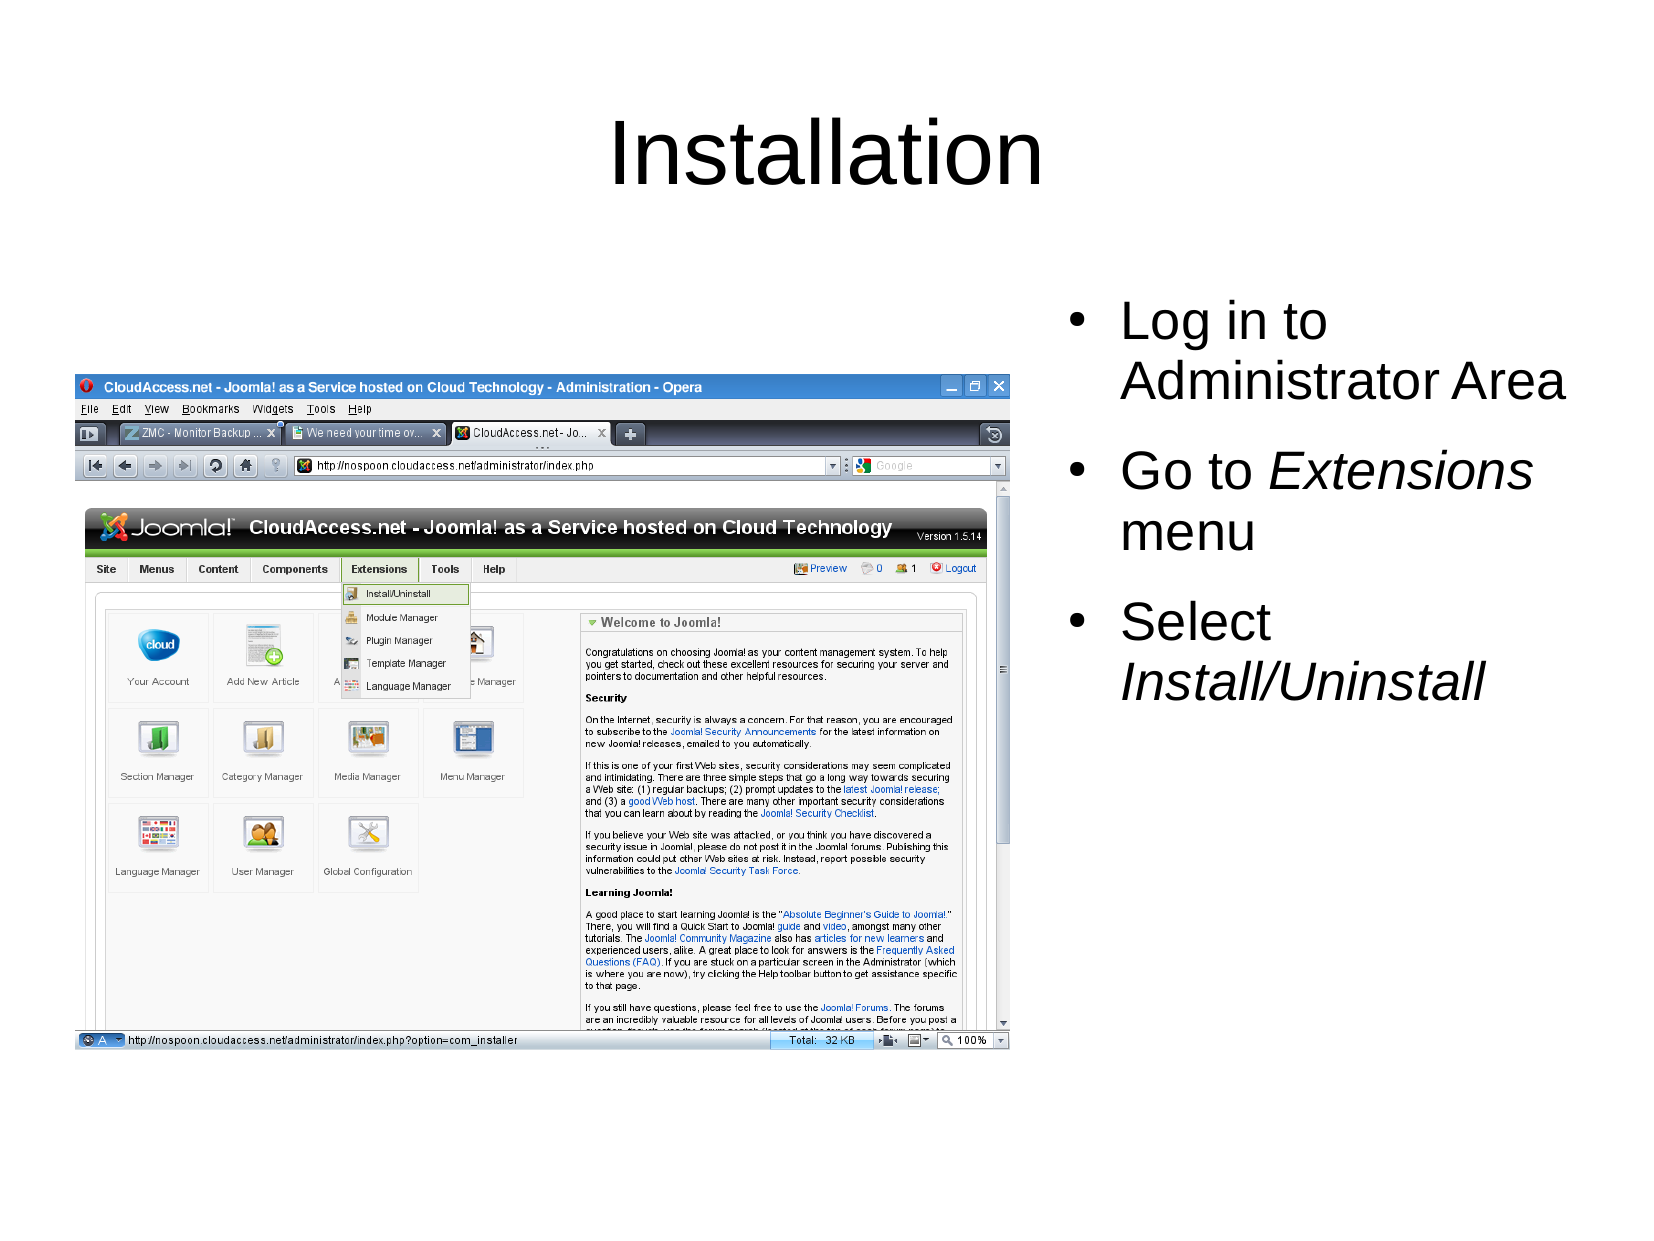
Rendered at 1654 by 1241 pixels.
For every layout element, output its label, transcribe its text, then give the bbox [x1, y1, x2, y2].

title Installation [82, 49, 1571, 257]
list Log in to Administrator Area Go to Extensions menu Select Install/Uninstall [1050, 290, 1572, 1109]
picture [75, 374, 1010, 1051]
